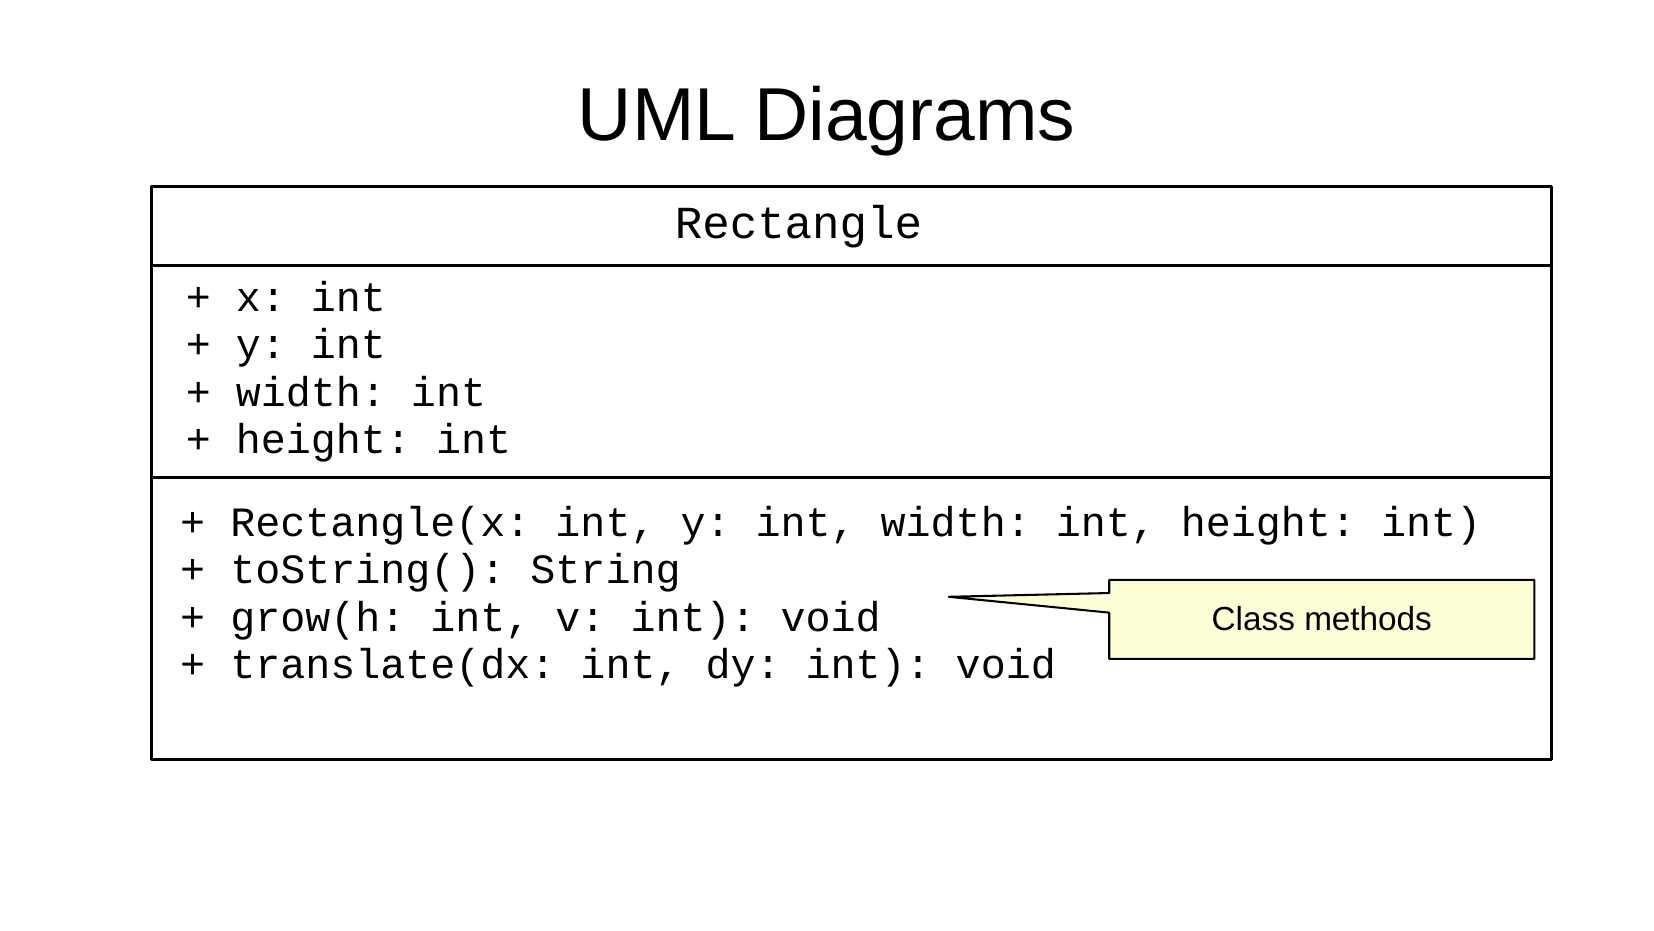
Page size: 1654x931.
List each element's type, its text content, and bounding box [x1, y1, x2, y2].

title UML Diagrams [153, 188, 1550, 193]
title UML Diagrams [82, 37, 1571, 193]
text_box Rectangle [660, 193, 946, 261]
text_box Class methods [948, 579, 1535, 659]
text_box + x: int + y: int + width: int + height: int [171, 269, 1102, 474]
text_box + Rectangle(x: int, y: int, width: int, height: int) + toString(): String + grow(h: int, v: int): void + translate(dx: int, dy: int): void [165, 494, 1511, 746]
